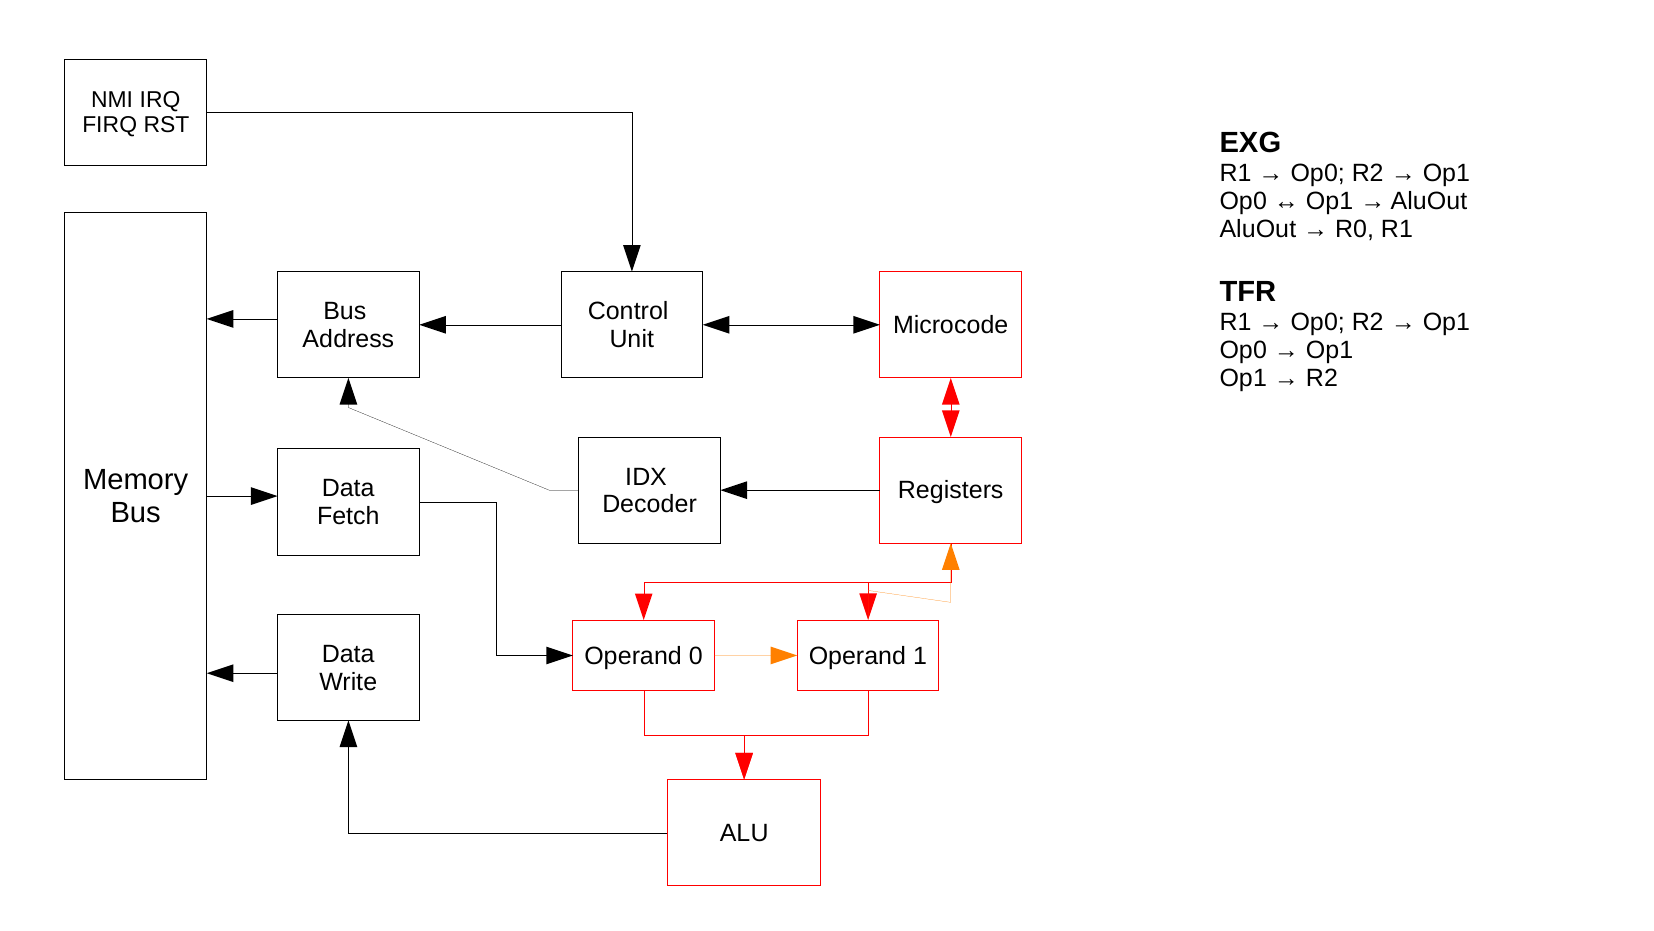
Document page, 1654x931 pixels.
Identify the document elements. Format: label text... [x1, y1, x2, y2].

text_box Control Unit [561, 271, 703, 378]
text_box Registers [879, 437, 1022, 544]
text_box Bus Address [277, 271, 420, 378]
text_box Data Write [277, 614, 420, 721]
text_box Operand 1 [797, 620, 939, 691]
text_box NMI IRQ FIRQ RST [64, 59, 207, 166]
text_box Microcode [879, 271, 1022, 378]
text_box ALU [667, 779, 821, 886]
text_box Memory Bus [64, 212, 207, 780]
text_box EXG R1 → Op0; R2 → Op1 Op0 ↔ Op1 → AluOut AluOut → R0, R1 TFR R1 → Op0; R2 → Op1 Op0 → Op1 Op1 → R2 [1204, 118, 1607, 433]
text_box Data Fetch [277, 448, 420, 556]
text_box IDX Decoder [578, 437, 721, 544]
text_box Operand 0 [572, 620, 715, 691]
